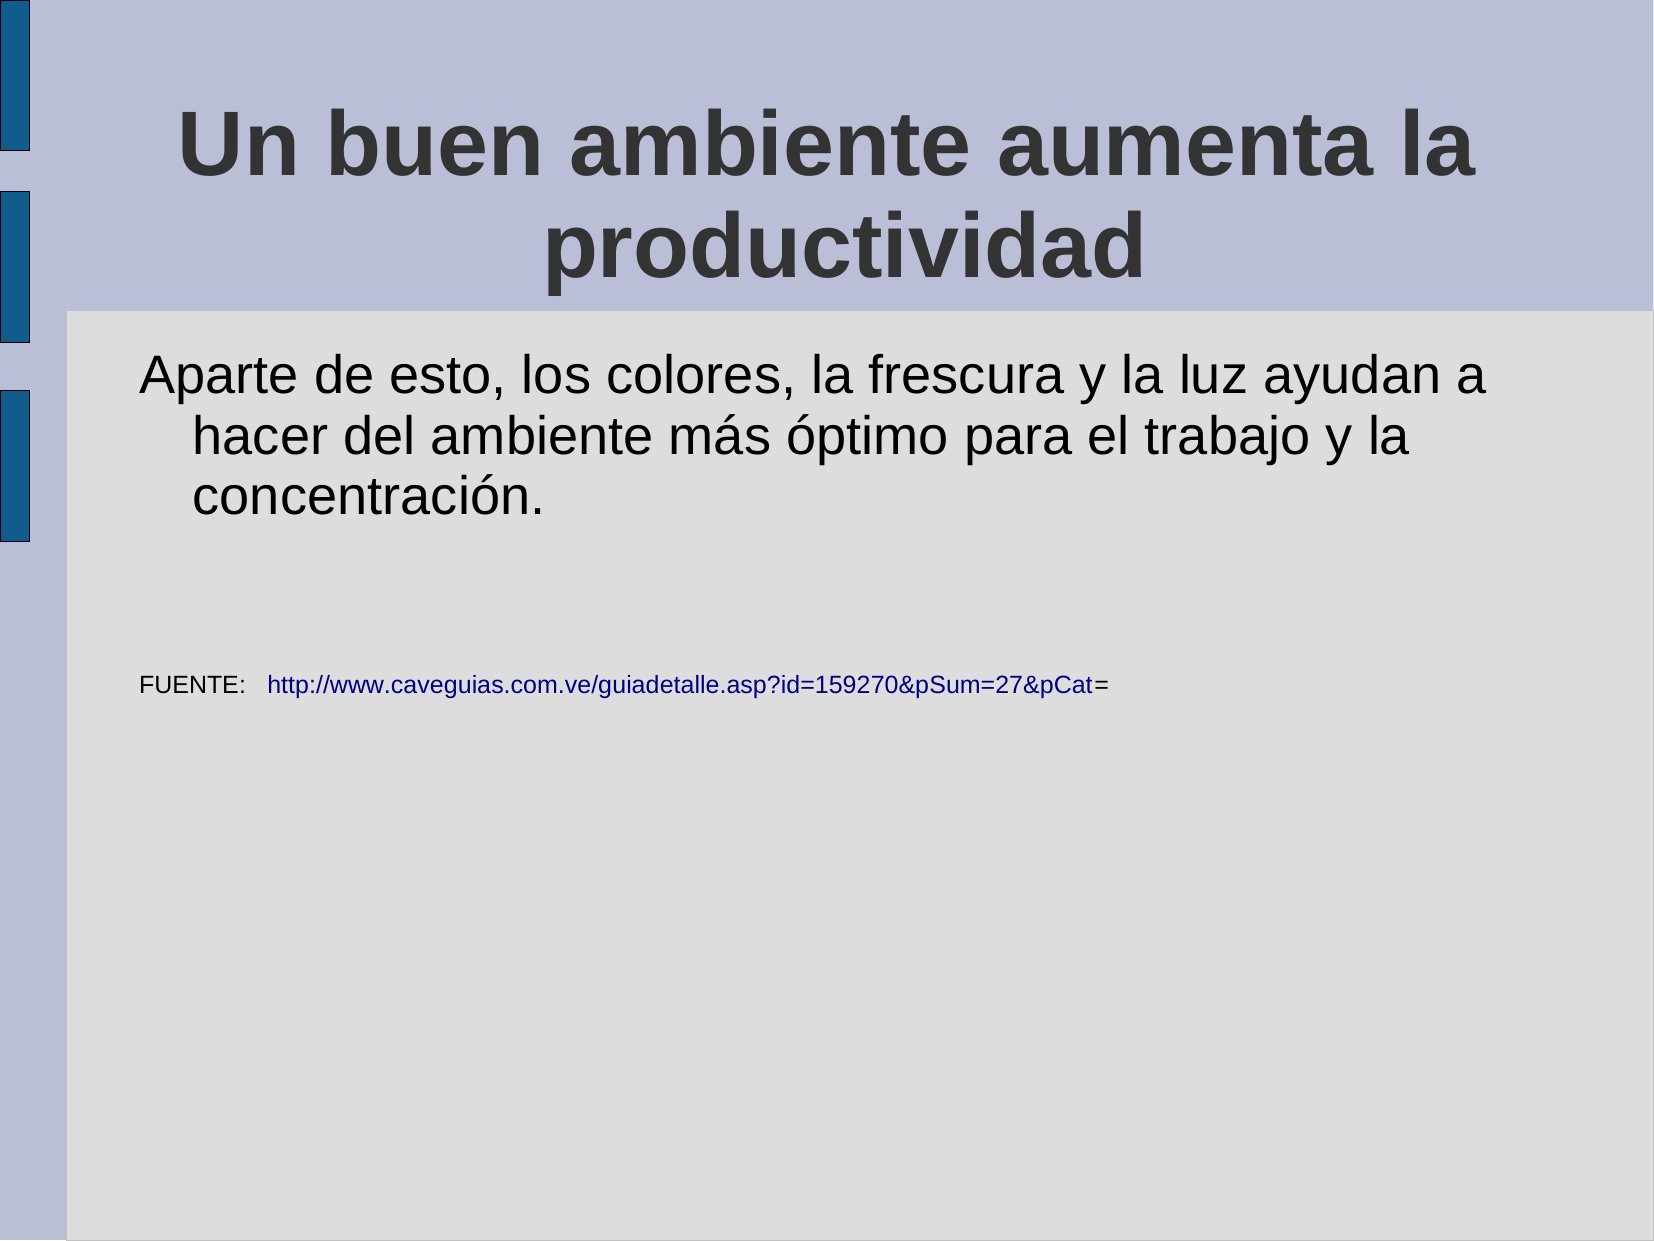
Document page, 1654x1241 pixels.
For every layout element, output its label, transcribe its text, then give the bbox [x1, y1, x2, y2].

list Aparte de esto, los colores, la frescura y la luz ayudan a hacer del ambiente más óptimo para el trabajo y la concentración. FUENTE: http://www.caveguias.com.ve/guiadetalle.asp?id=159270&pSum=27&pCat= [121, 344, 1534, 1127]
title Un buen ambiente aumenta la productividad [121, 91, 1534, 299]
